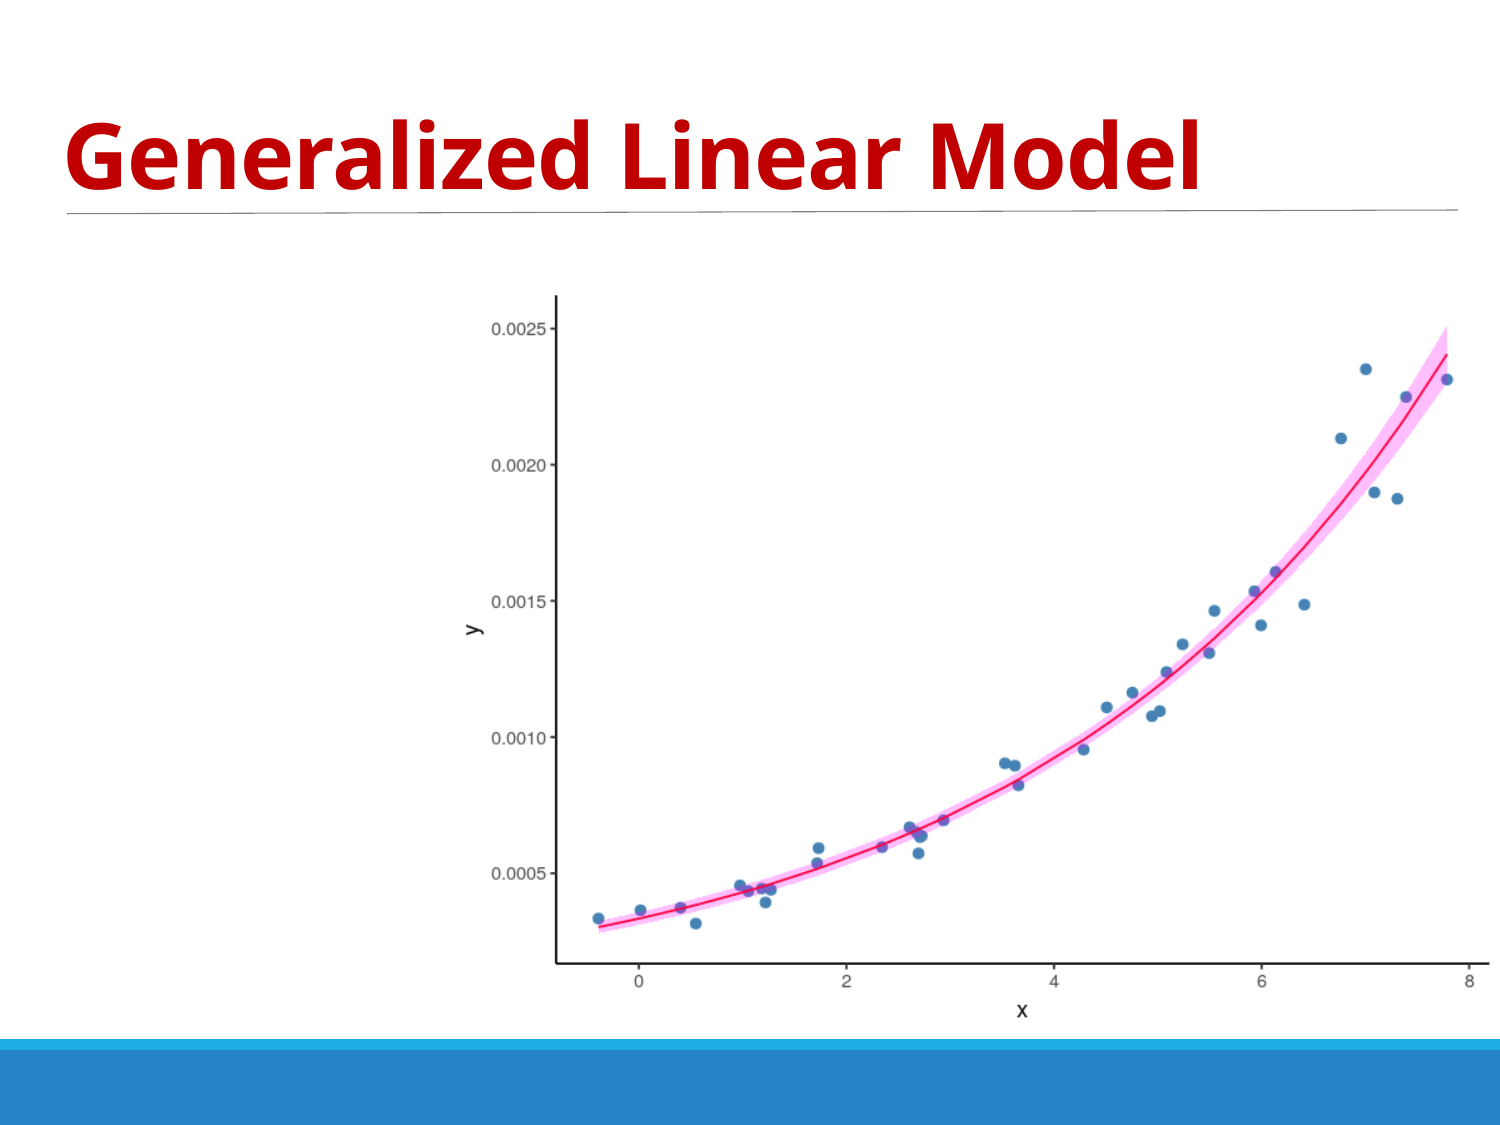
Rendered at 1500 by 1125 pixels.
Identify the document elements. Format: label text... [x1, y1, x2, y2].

picture [450, 284, 1500, 1036]
title Generalized Linear Model [62, 58, 1471, 257]
